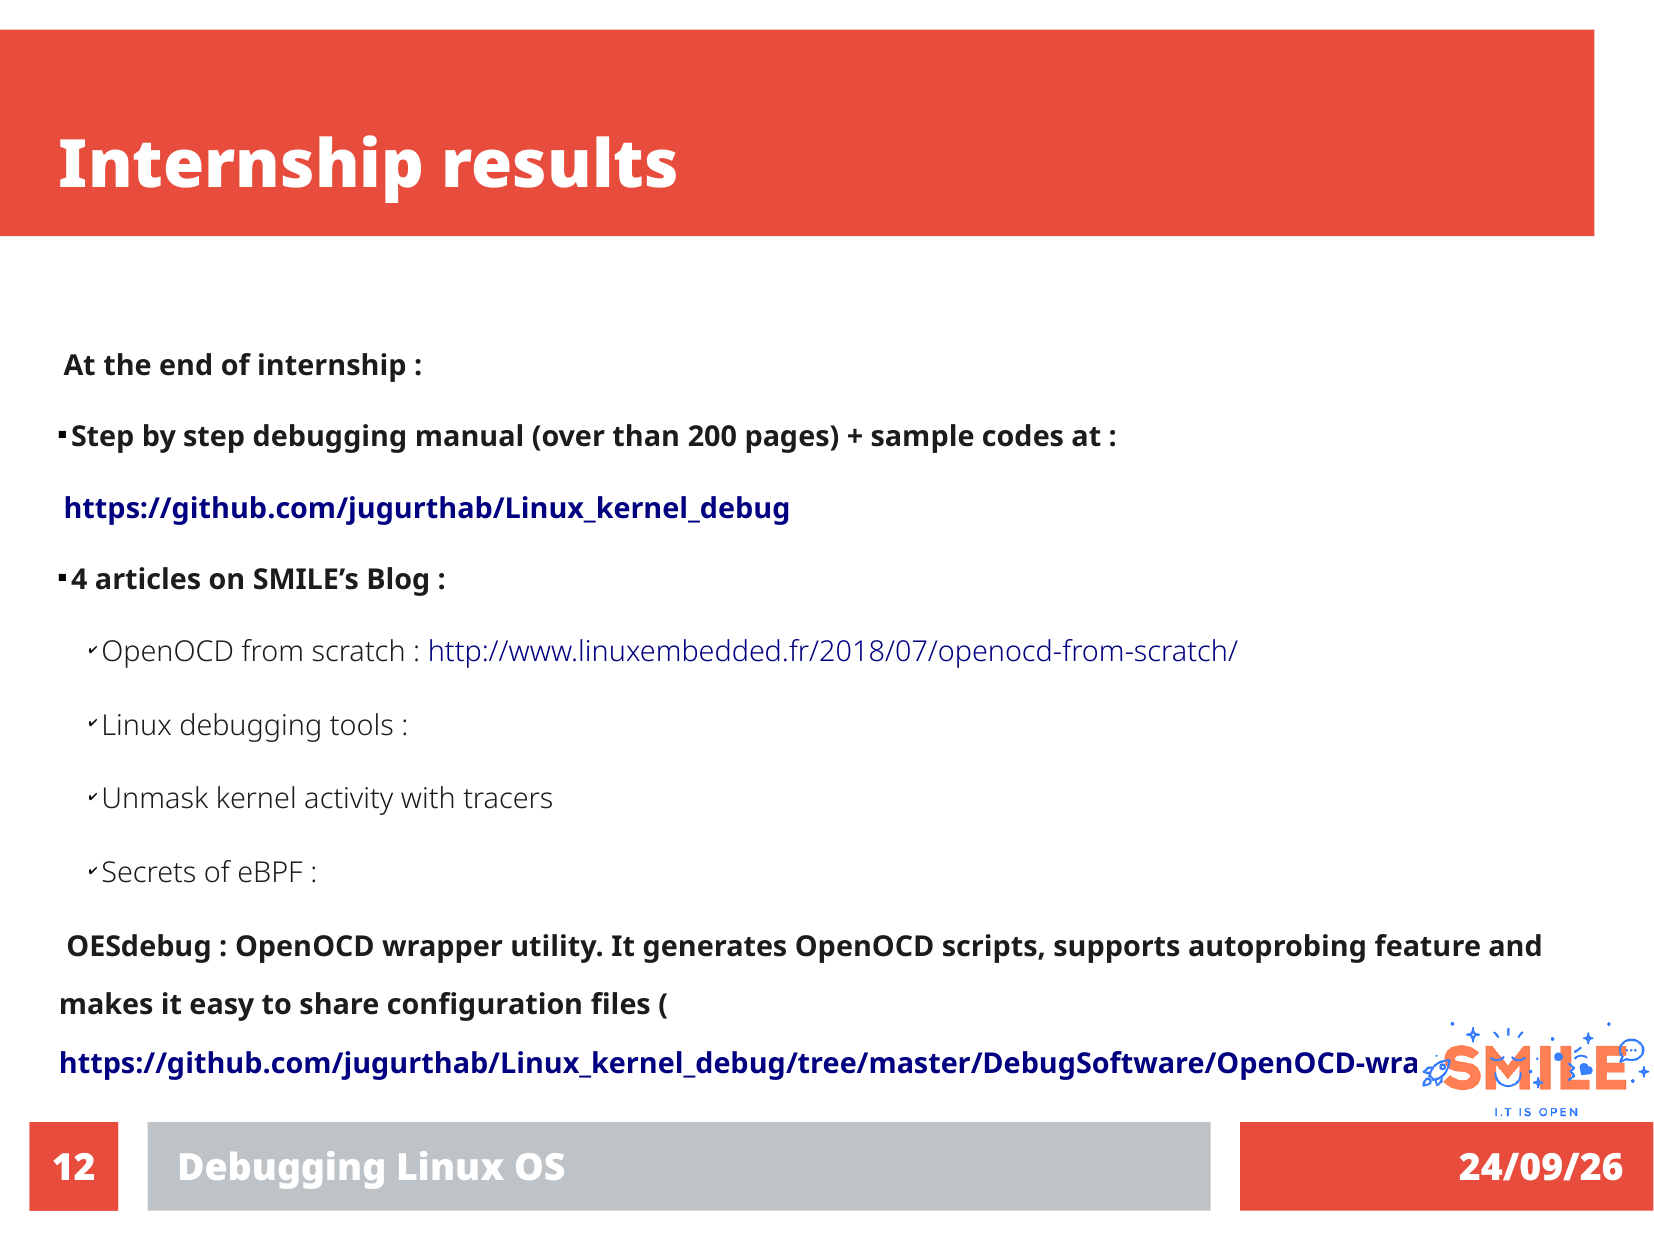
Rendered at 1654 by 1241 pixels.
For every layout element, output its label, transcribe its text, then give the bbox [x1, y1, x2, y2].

title Internship results [59, 59, 1595, 207]
picture [1417, 1019, 1653, 1123]
list At the end of internship : Step by step debugging manual (over than 200 pages) + sample codes at : https://github.com/jugurthab/Linux_kernel_debug 4 articles on SMILE’s Blog : OpenOCD from scratch : http://www.linuxembedded.fr/2018/07/openocd-from-scratch/ Linux debugging tools : Unmask kernel activity with tracers Secrets of eBPF : OESdebug : OpenOCD wrapper utility. It generates OpenOCD scripts, supports autoprobing feature and makes it easy to share configuration files (https://github.com/jugurthab/Linux_kernel_debug/tree/master/DebugSoftware/OpenOCD-wrapper) [59, 324, 1607, 1093]
